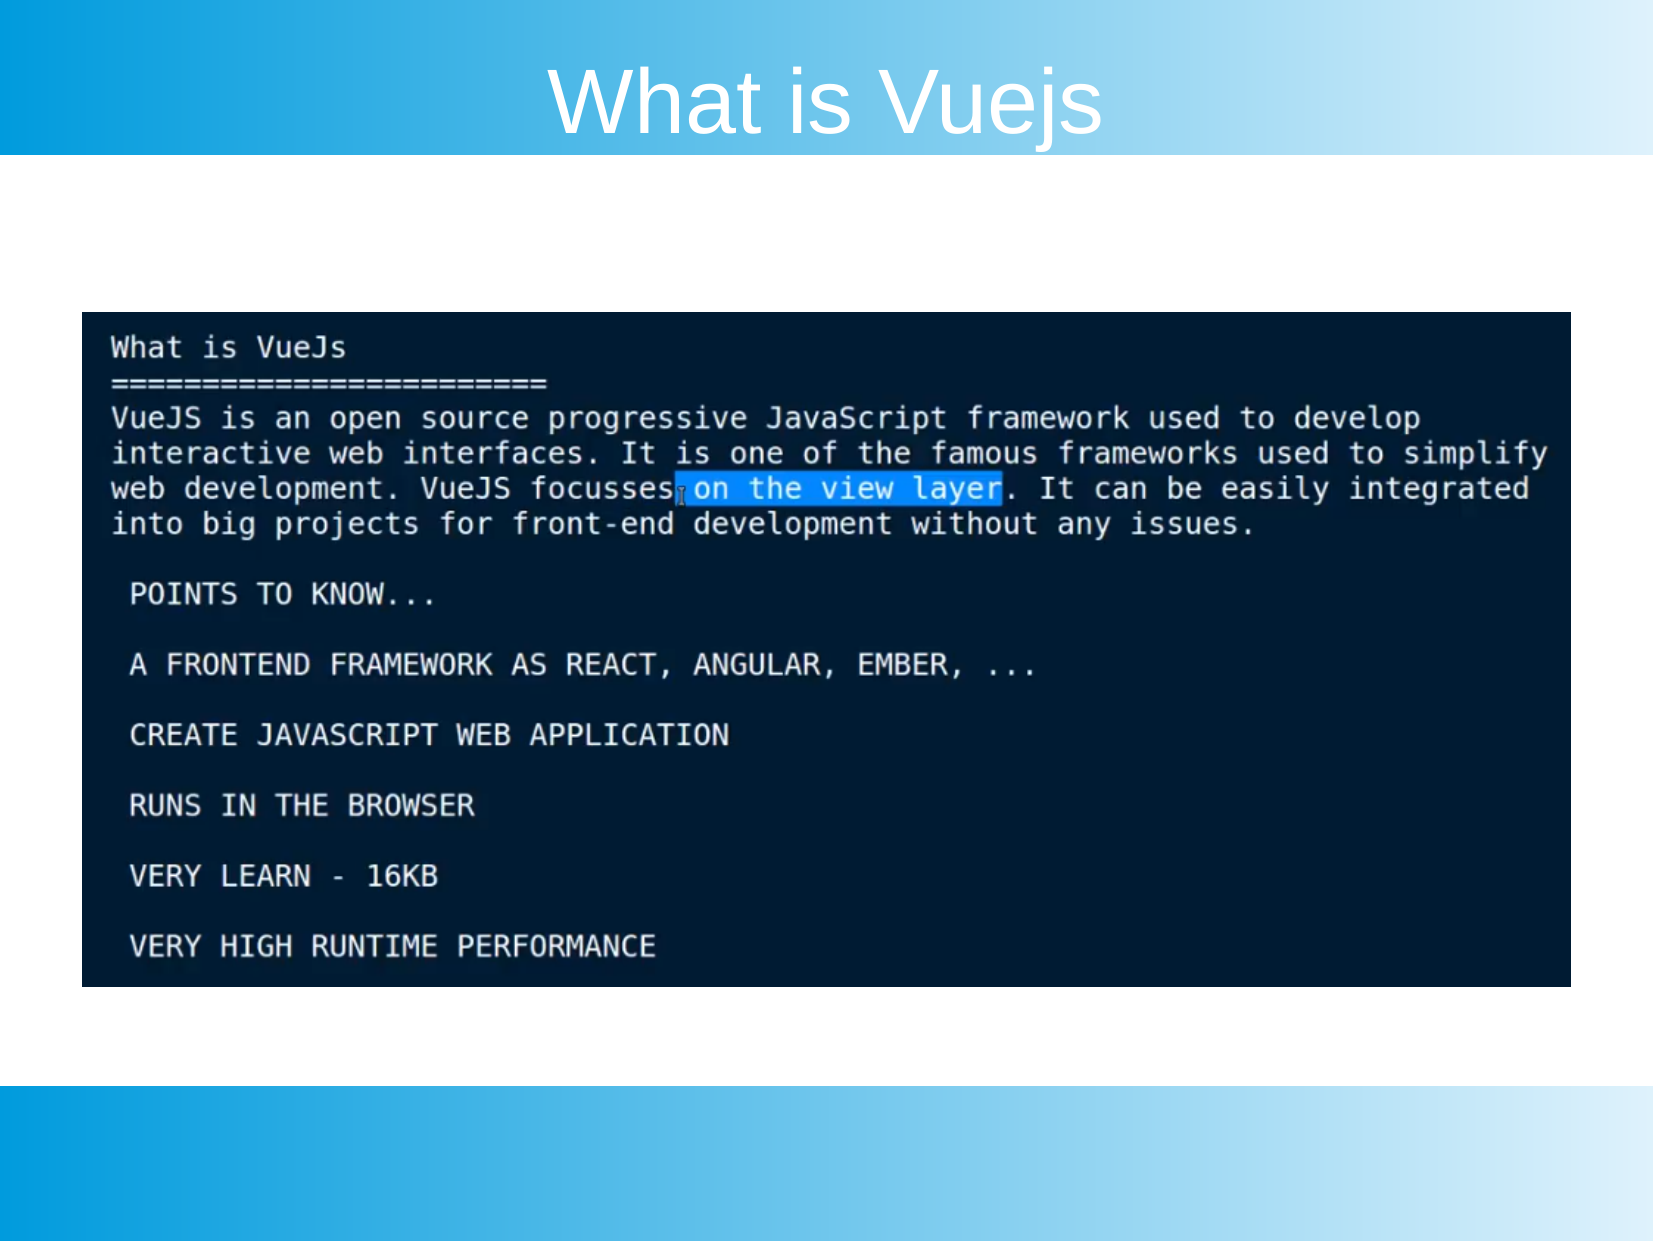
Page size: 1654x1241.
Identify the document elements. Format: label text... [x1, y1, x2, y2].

picture [82, 312, 1571, 987]
title What is Vuejs [82, 49, 1571, 155]
